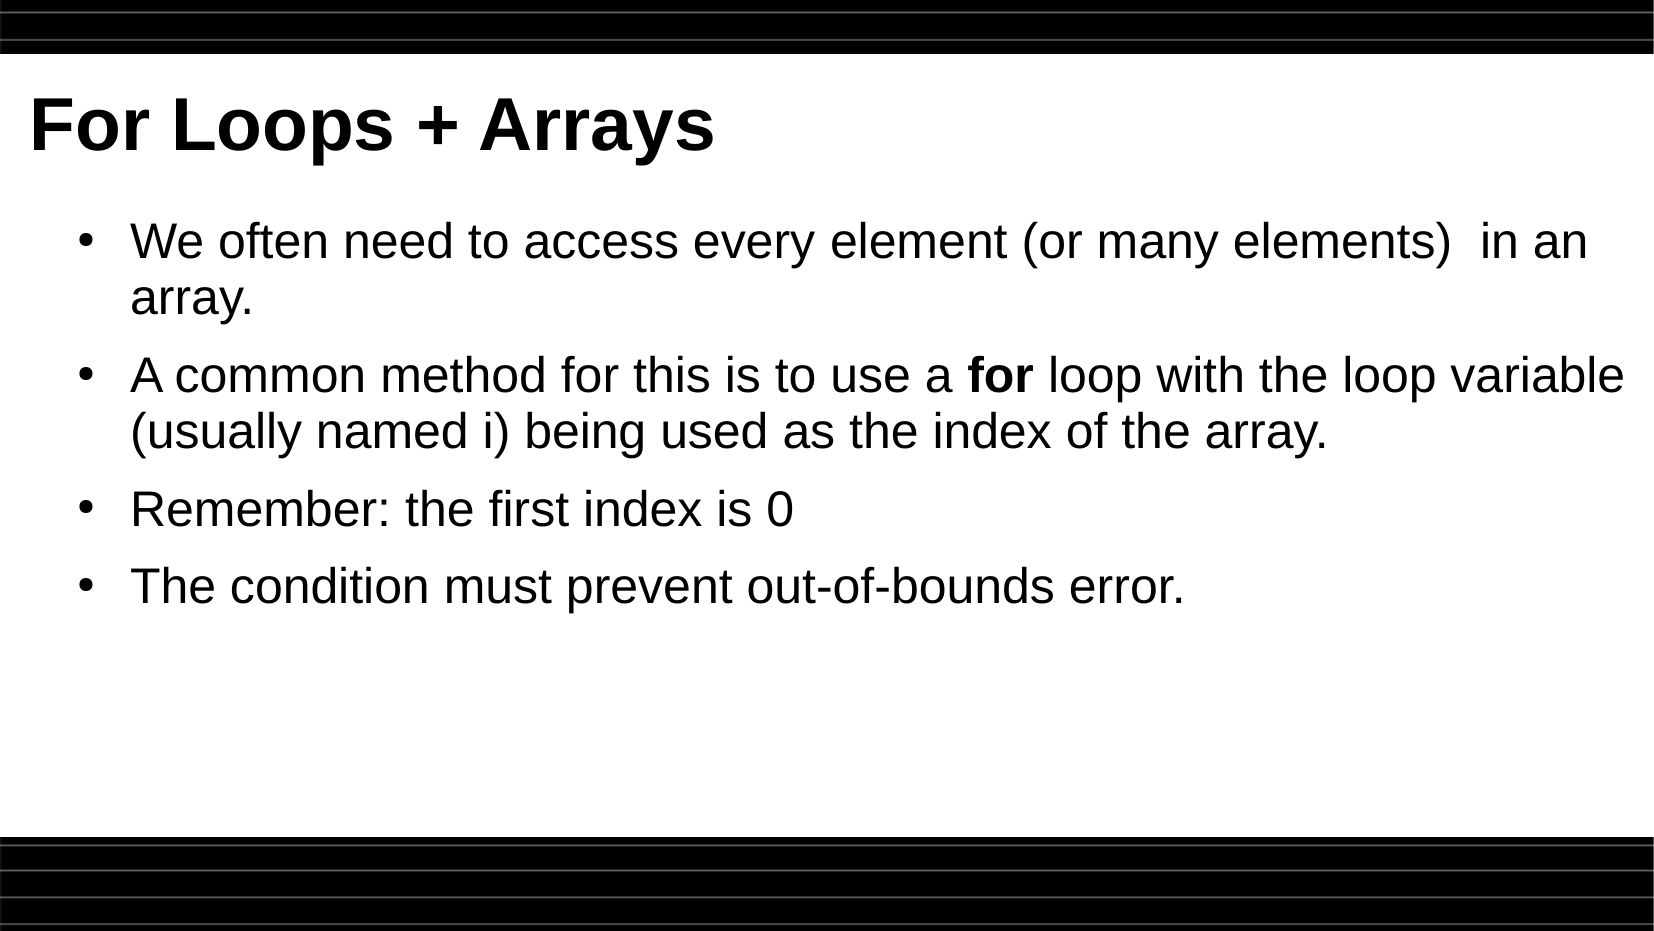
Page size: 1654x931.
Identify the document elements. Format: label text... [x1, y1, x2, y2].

picture [0, 837, 1654, 931]
text_box For Loops + Arrays [15, 75, 1546, 174]
list We often need to access every element (or many elements) in an array. A common method for this is to use a for loop with the loop variable (usually named i) being used as the index of the array. Remember: the first index is 0 The condition must prevent out-of-bounds error. [59, 213, 1636, 826]
picture [0, 0, 1654, 54]
